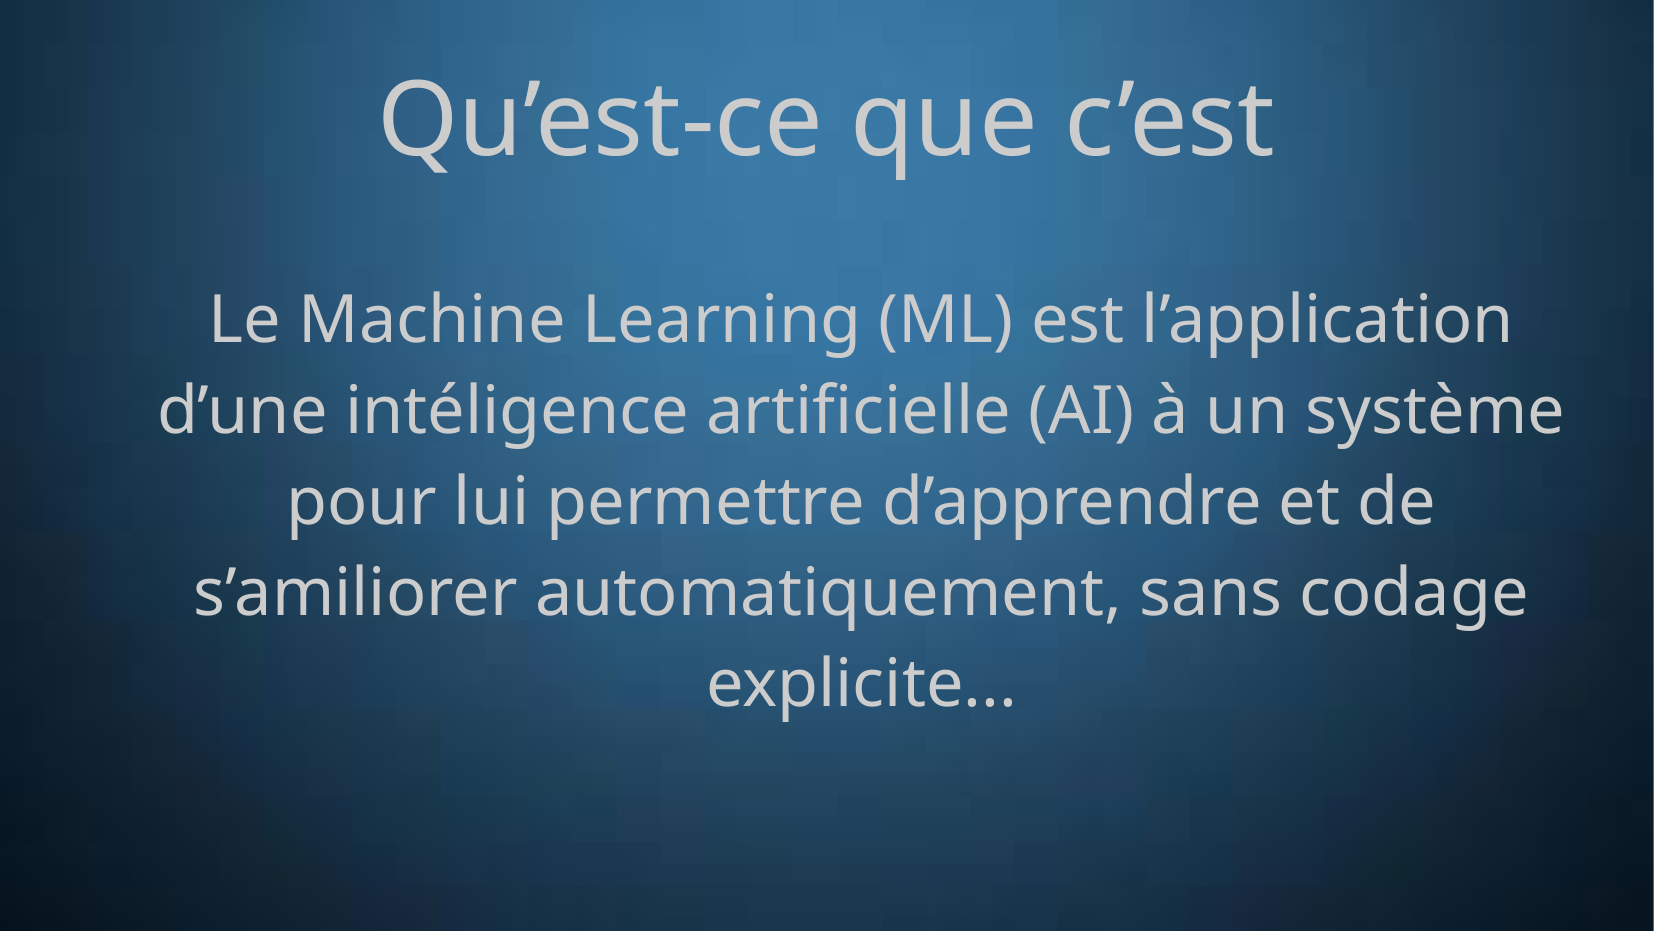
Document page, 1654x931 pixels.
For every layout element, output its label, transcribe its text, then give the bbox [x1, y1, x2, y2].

picture [0, 0, 1654, 931]
title Qu’est-ce que c’est [82, 37, 1571, 193]
list Le Machine Learning (ML) est l’application d’une intéligence artificielle (AI) à un système pour lui permettre d’apprendre et de s’amiliorer automatiquement, sans codage explicite... [82, 271, 1571, 812]
